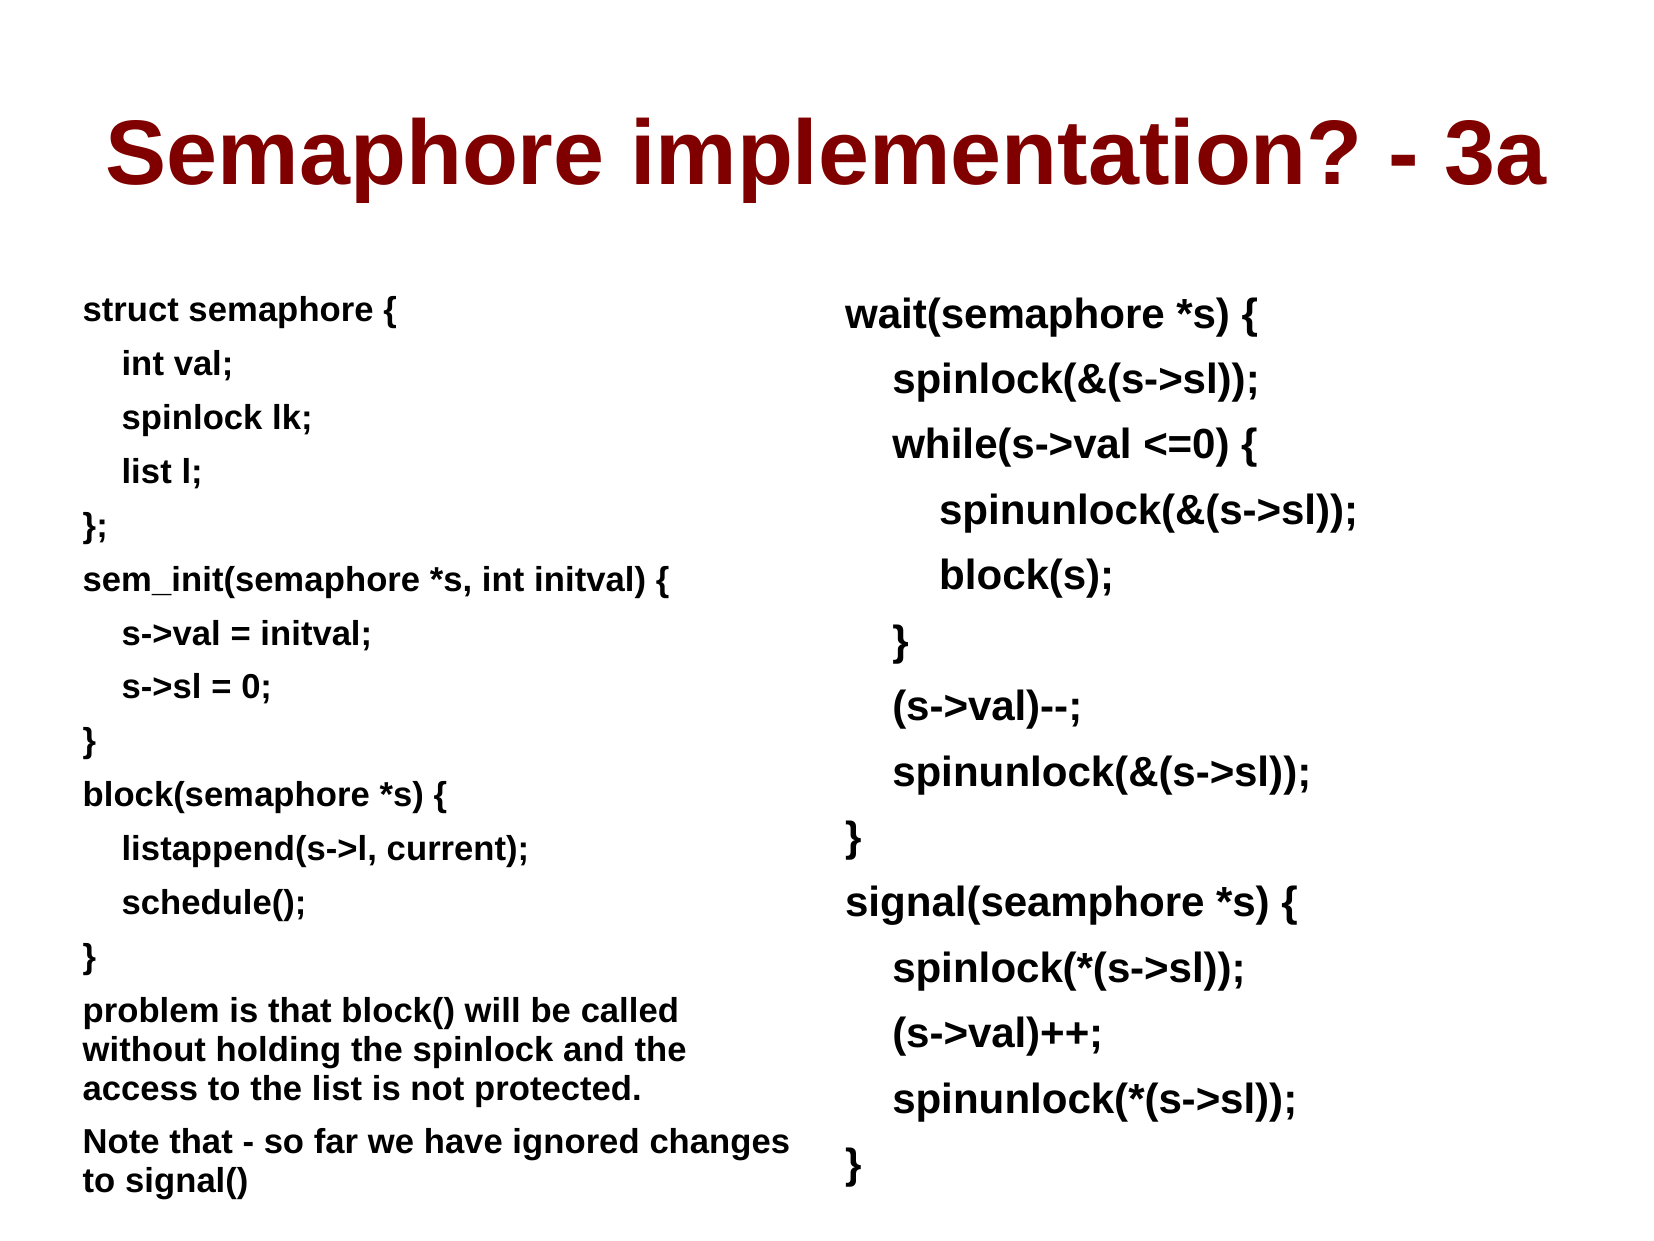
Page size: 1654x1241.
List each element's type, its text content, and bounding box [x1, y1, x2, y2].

list struct semaphore { int val; spinlock lk; list l; }; sem_init(semaphore *s, int initval) { s->val = initval; s->sl = 0; } block(semaphore *s) { listappend(s->l, current); schedule(); } problem is that block() will be called without holding the spinlock and the access to the list is not protected. Note that - so far we have ignored changes to signal() [82, 290, 804, 1217]
list wait(semaphore *s) { spinlock(&(s->sl)); while(s->val <=0) { spinunlock(&(s->sl)); block(s); } (s->val)--; spinunlock(&(s->sl)); } signal(seamphore *s) { spinlock(*(s->sl)); (s->val)++; spinunlock(*(s->sl)); } [845, 290, 1595, 1193]
title Semaphore implementation? - 3a [82, 49, 1571, 257]
